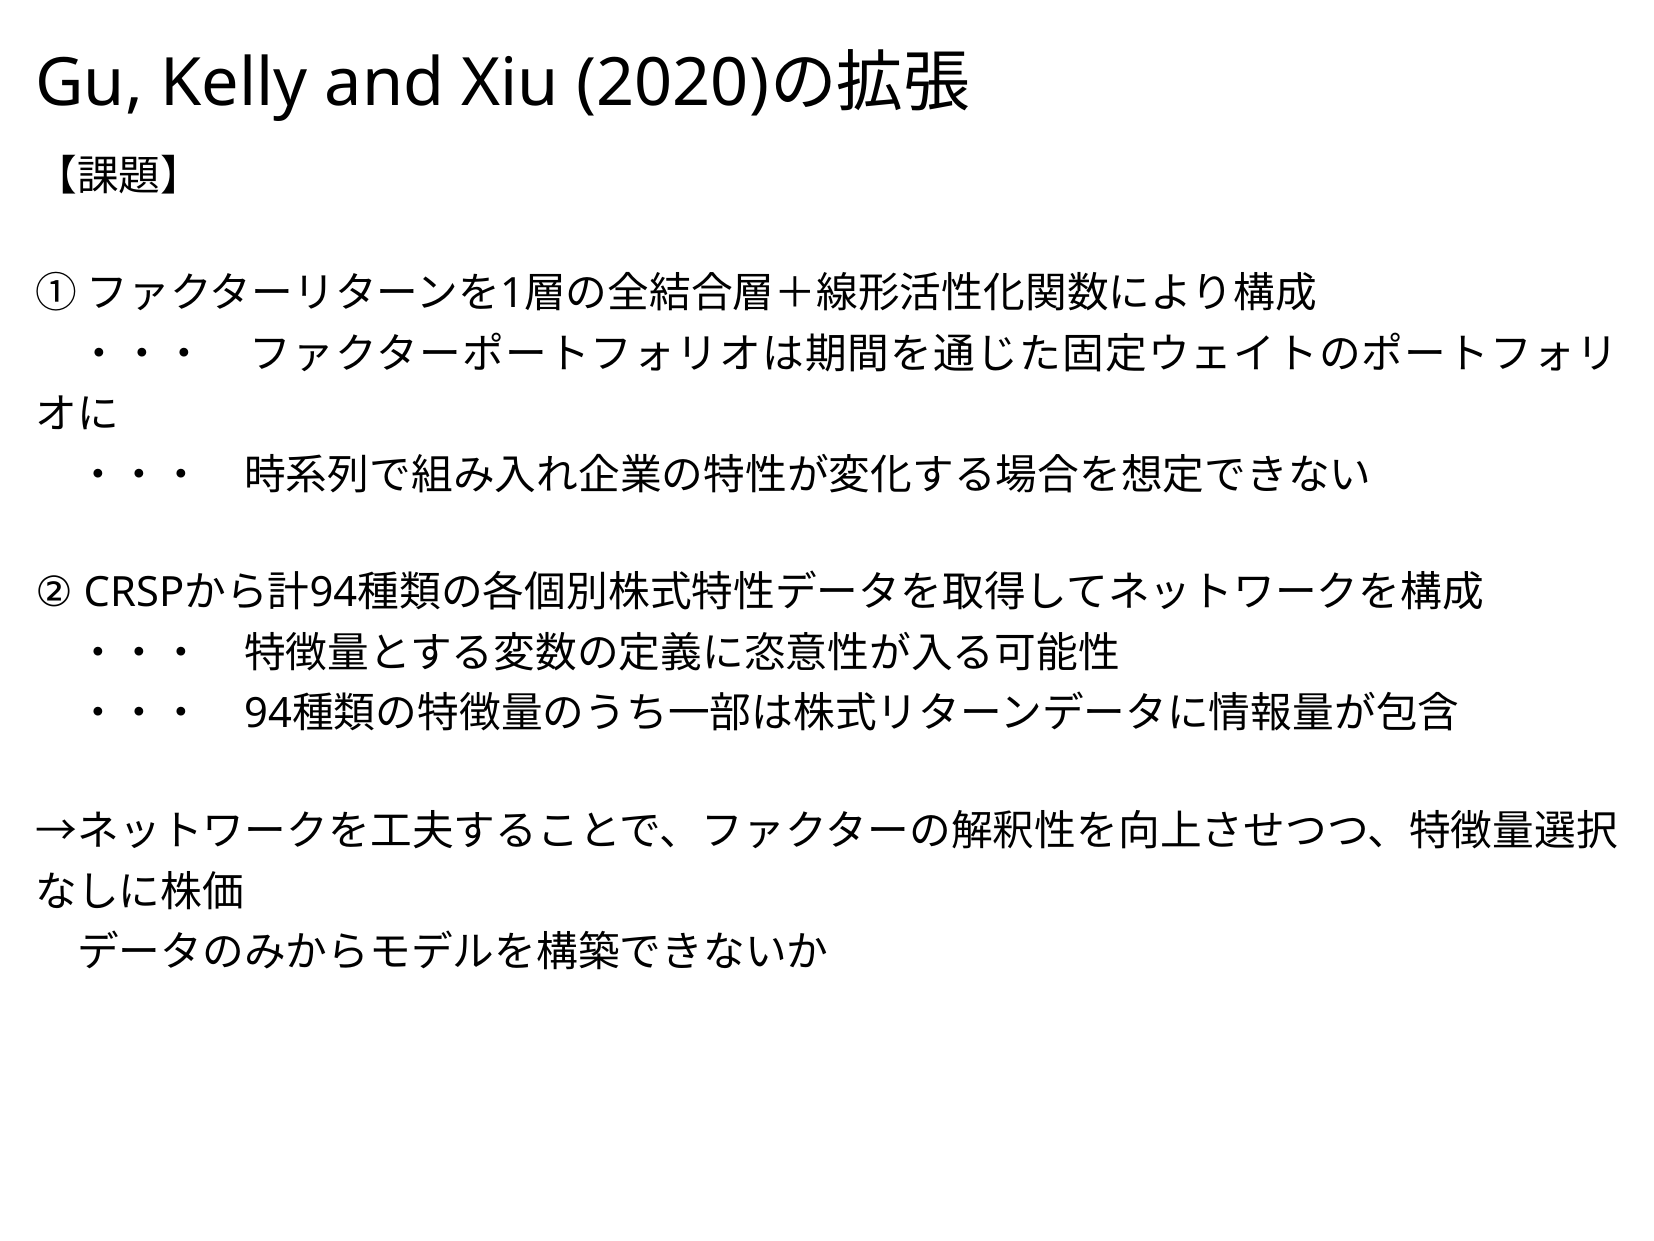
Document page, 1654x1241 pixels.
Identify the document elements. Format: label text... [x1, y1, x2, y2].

title Gu, Kelly and Xiu (2020)の拡張 [35, 23, 1619, 130]
subtitle 【課題】 ① ファクターリターンを1層の全結合層＋線形活性化関数により構成 ・・・ ファクターポートフォリオは期間を通じた固定ウェイトのポートフォリオに ・・・ 時系列で組み入れ企業の特性が変化する場合を想定できない ② CRSPから計94種類の各個別株式特性データを取得してネットワークを構成 ・・・ 特徴量とする変数の定義に恣意性が入る可能性 ・・・ 94種類の特徴量のうち一部は株式リターンデータに情報量が包含 →ネットワークを工夫することで、ファクターの解釈性を向上させつつ、特徴量選択なしに株価 →データのみからモデルを構築できないか [35, 141, 1619, 1109]
